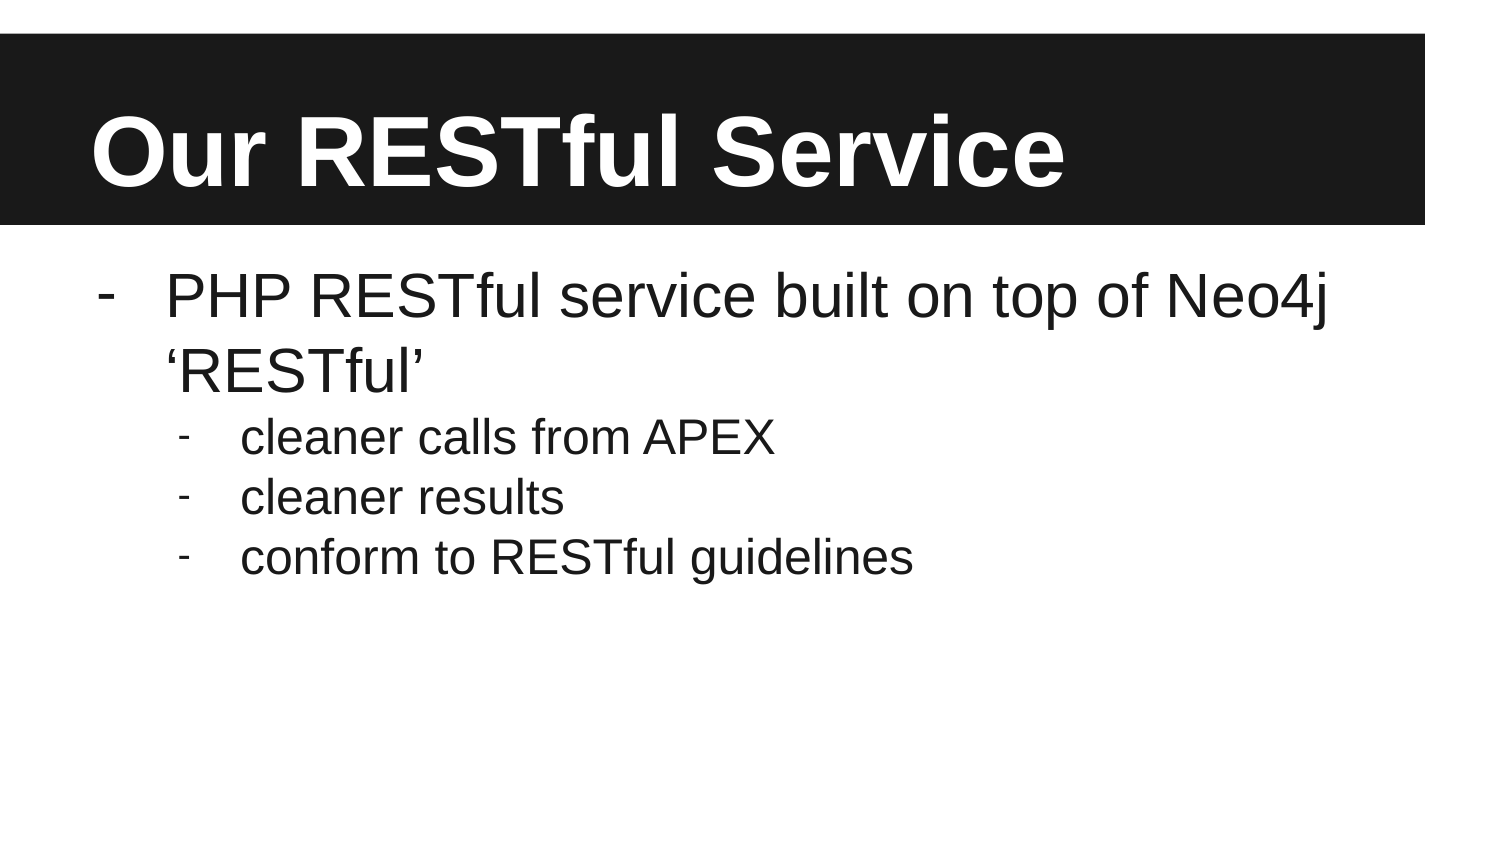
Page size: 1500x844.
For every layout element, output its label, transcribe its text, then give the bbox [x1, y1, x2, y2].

title Our RESTful Service [75, 33, 1425, 221]
list PHP RESTful service built on top of Neo4j ‘RESTful’ cleaner calls from APEX cleaner results conform to RESTful guidelines [75, 239, 1425, 808]
